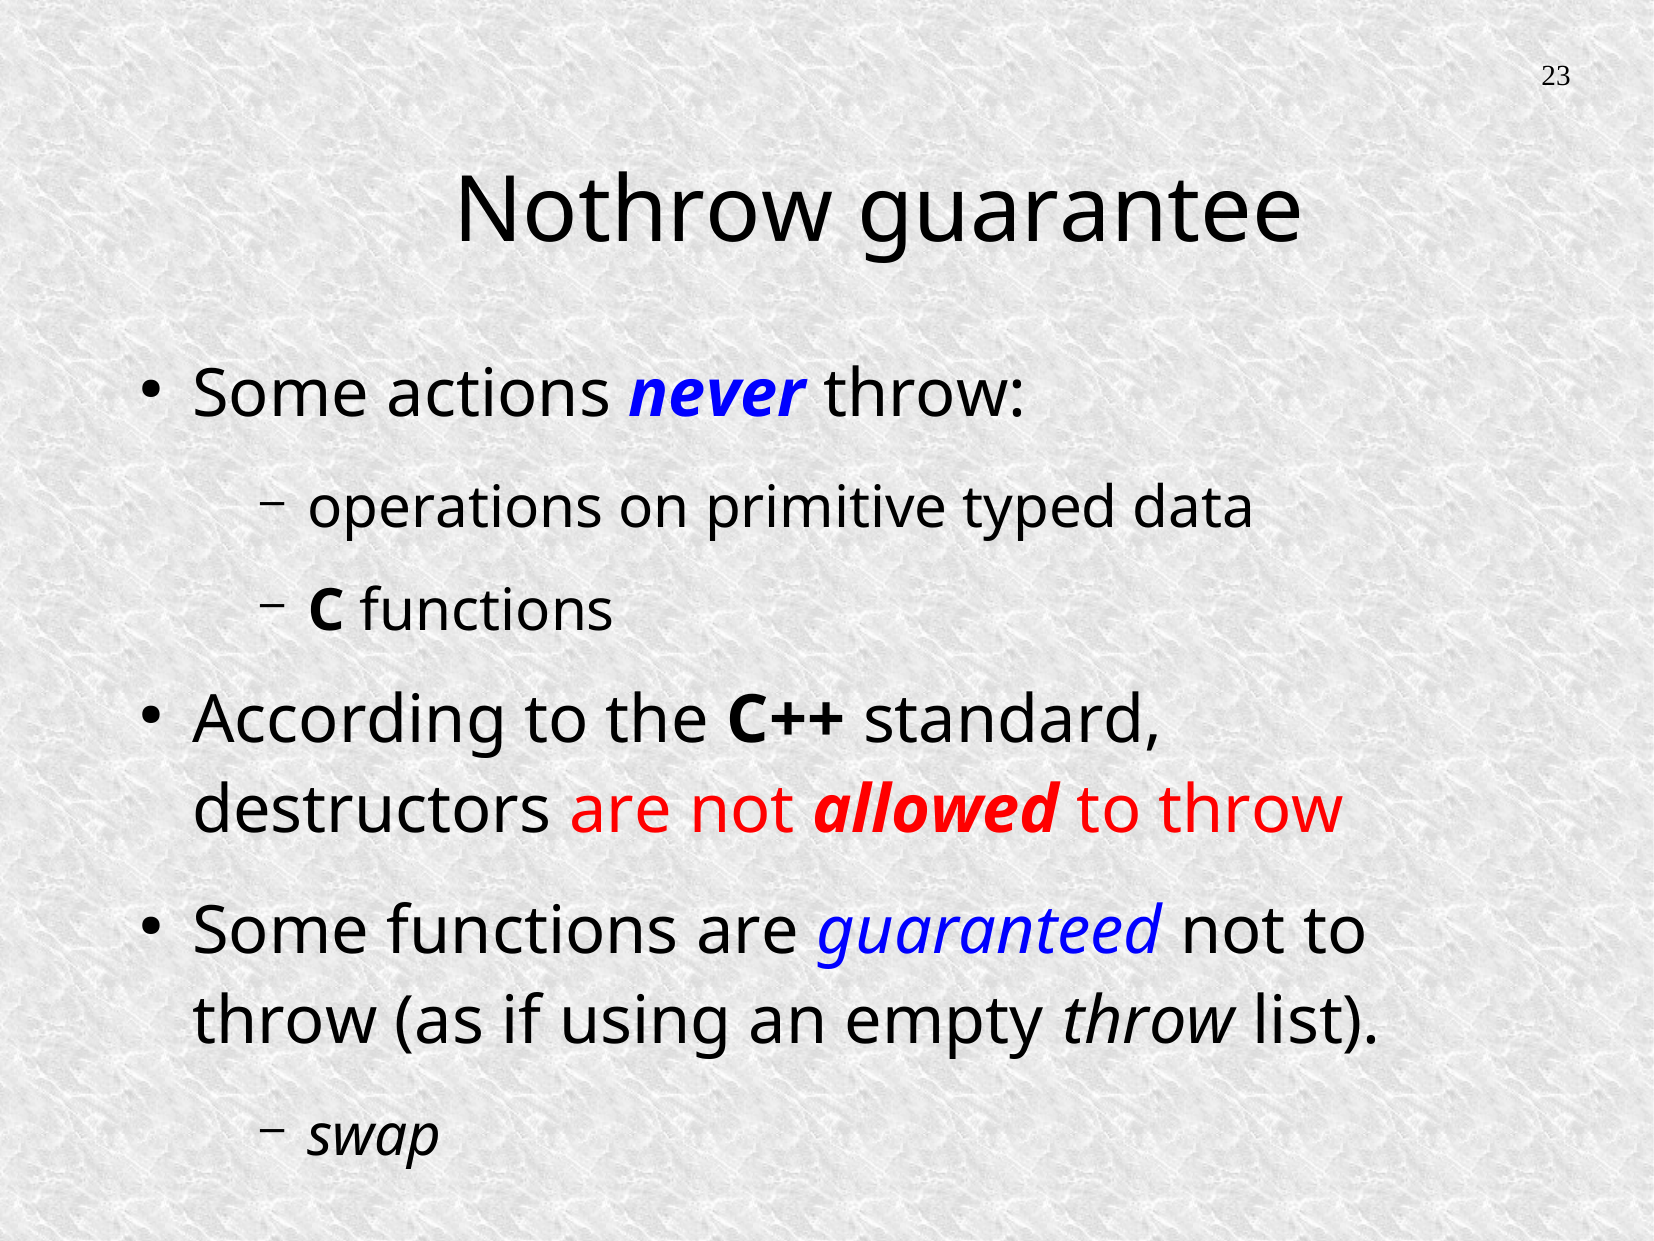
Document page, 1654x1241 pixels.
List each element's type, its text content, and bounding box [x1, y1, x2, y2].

title Nothrow guarantee [121, 102, 1534, 310]
picture [0, 0, 1654, 1241]
list Some actions never throw: operations on primitive typed data C functions According to the C++ standard, destructors are not allowed to throw Some functions are guaranteed not to throw (as if using an empty throw list). swap [121, 344, 1534, 1127]
